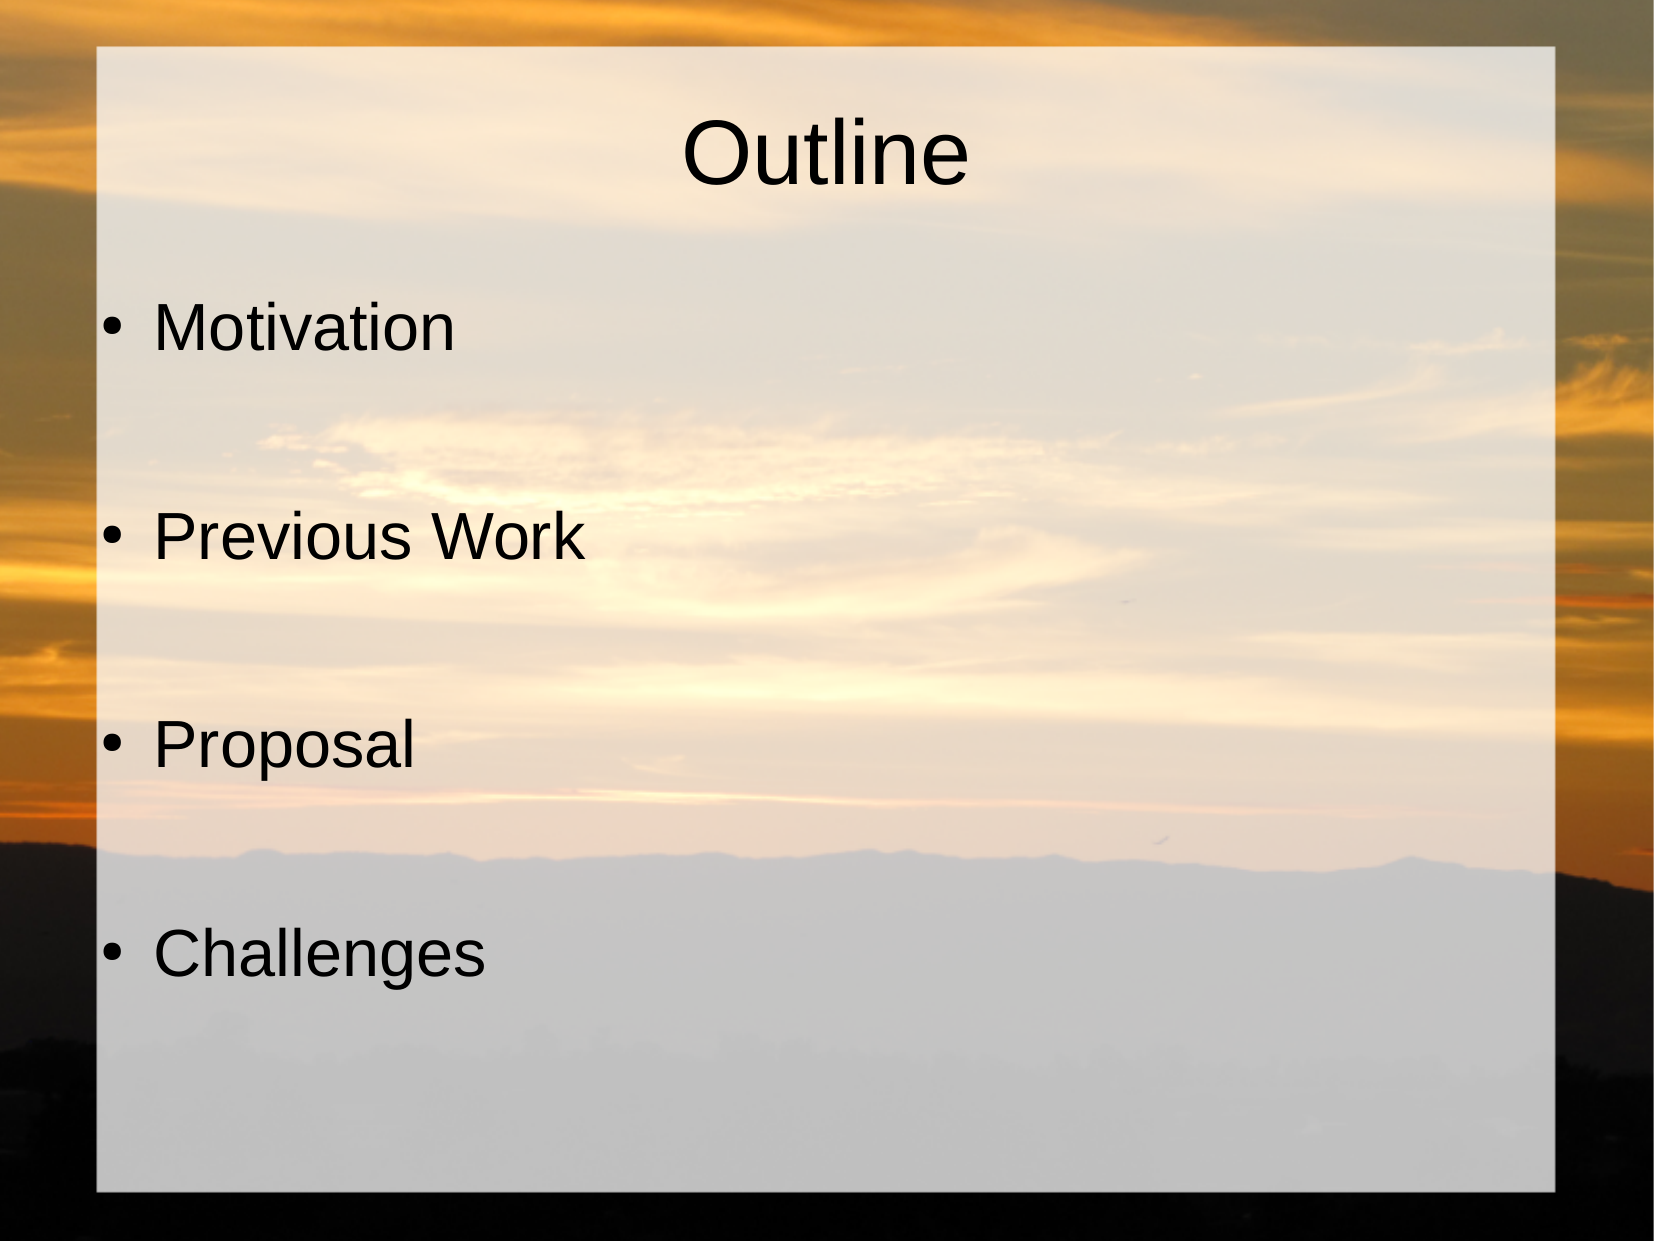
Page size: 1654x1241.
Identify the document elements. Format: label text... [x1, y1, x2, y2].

picture [0, 0, 1654, 1241]
list Motivation Previous Work Proposal Challenges [82, 290, 1571, 1109]
title Outline [82, 49, 1571, 257]
